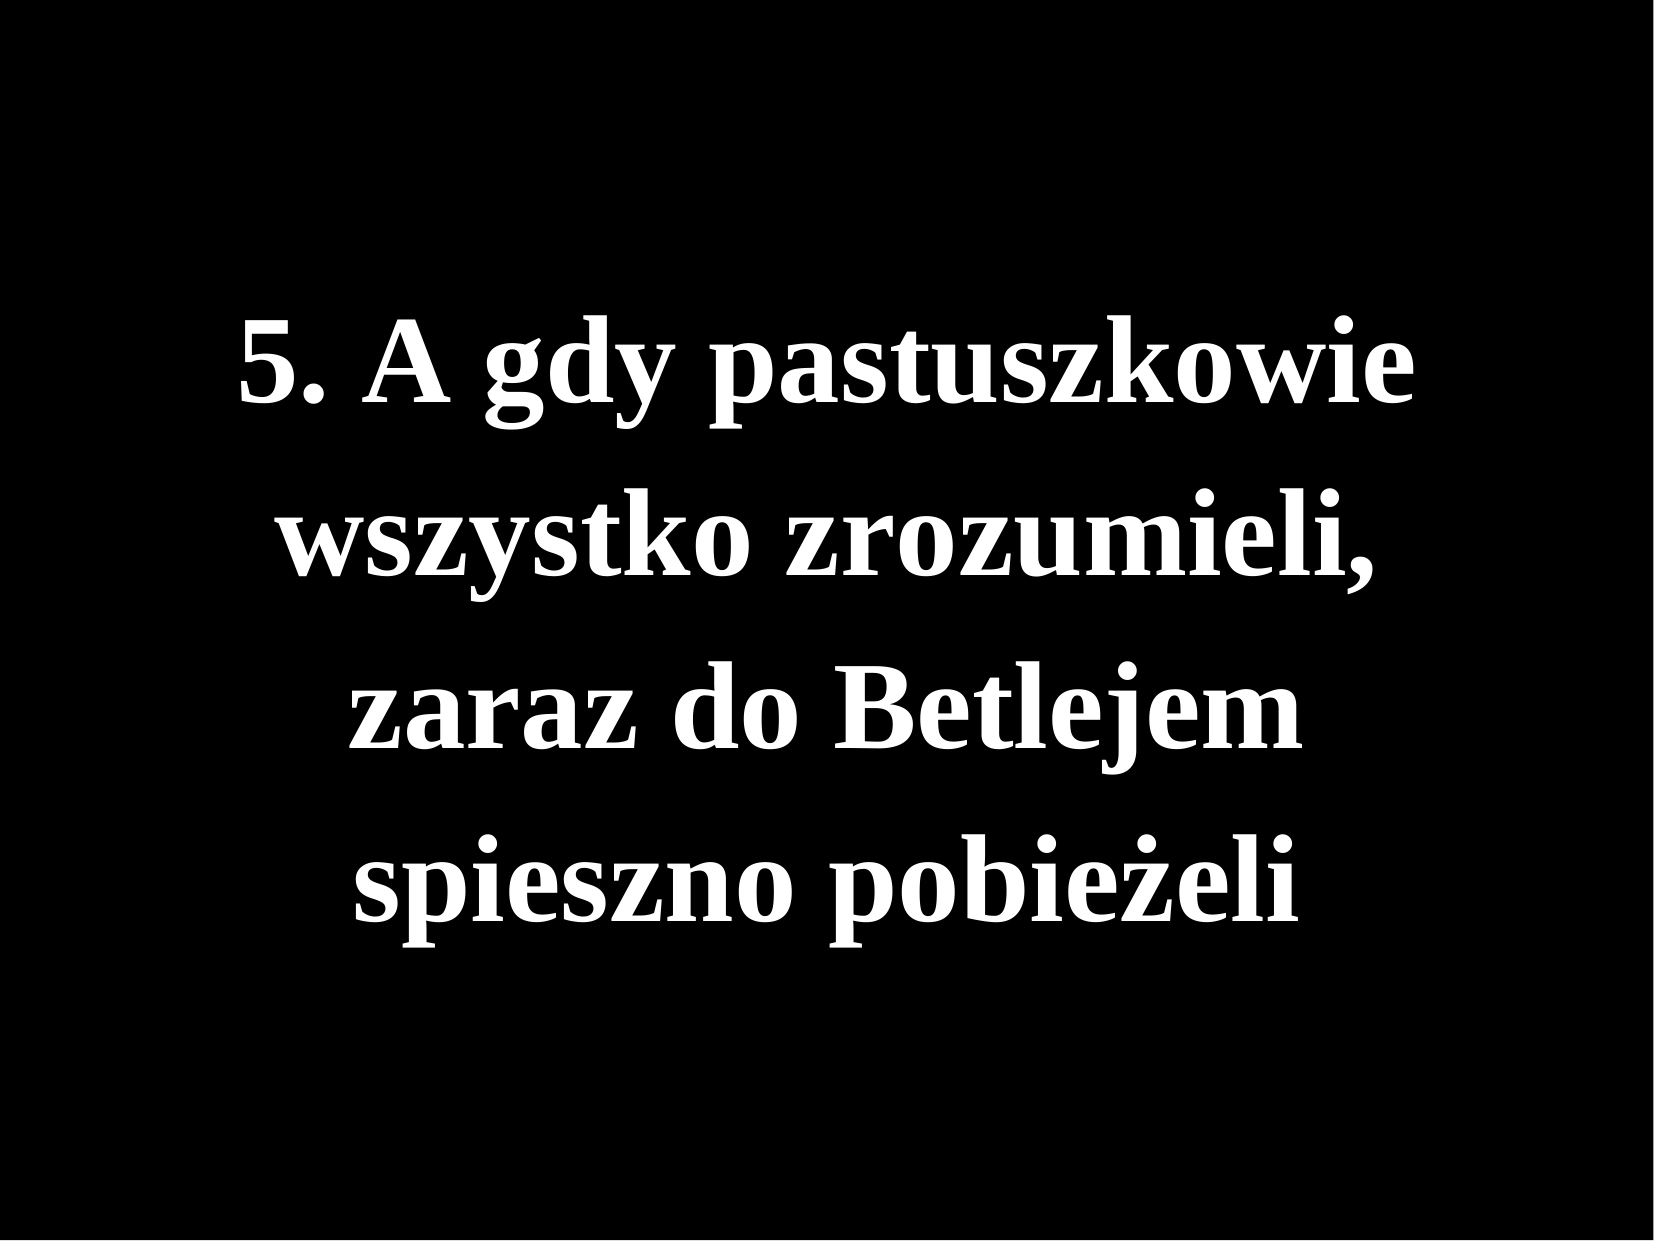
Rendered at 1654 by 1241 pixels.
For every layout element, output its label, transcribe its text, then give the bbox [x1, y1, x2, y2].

title 5. A gdy pastuszkowie ppp wszystko zrozumieli, ppp zaraz do Betlejem ppp spieszno pobieżeli [0, 0, 1654, 1241]
